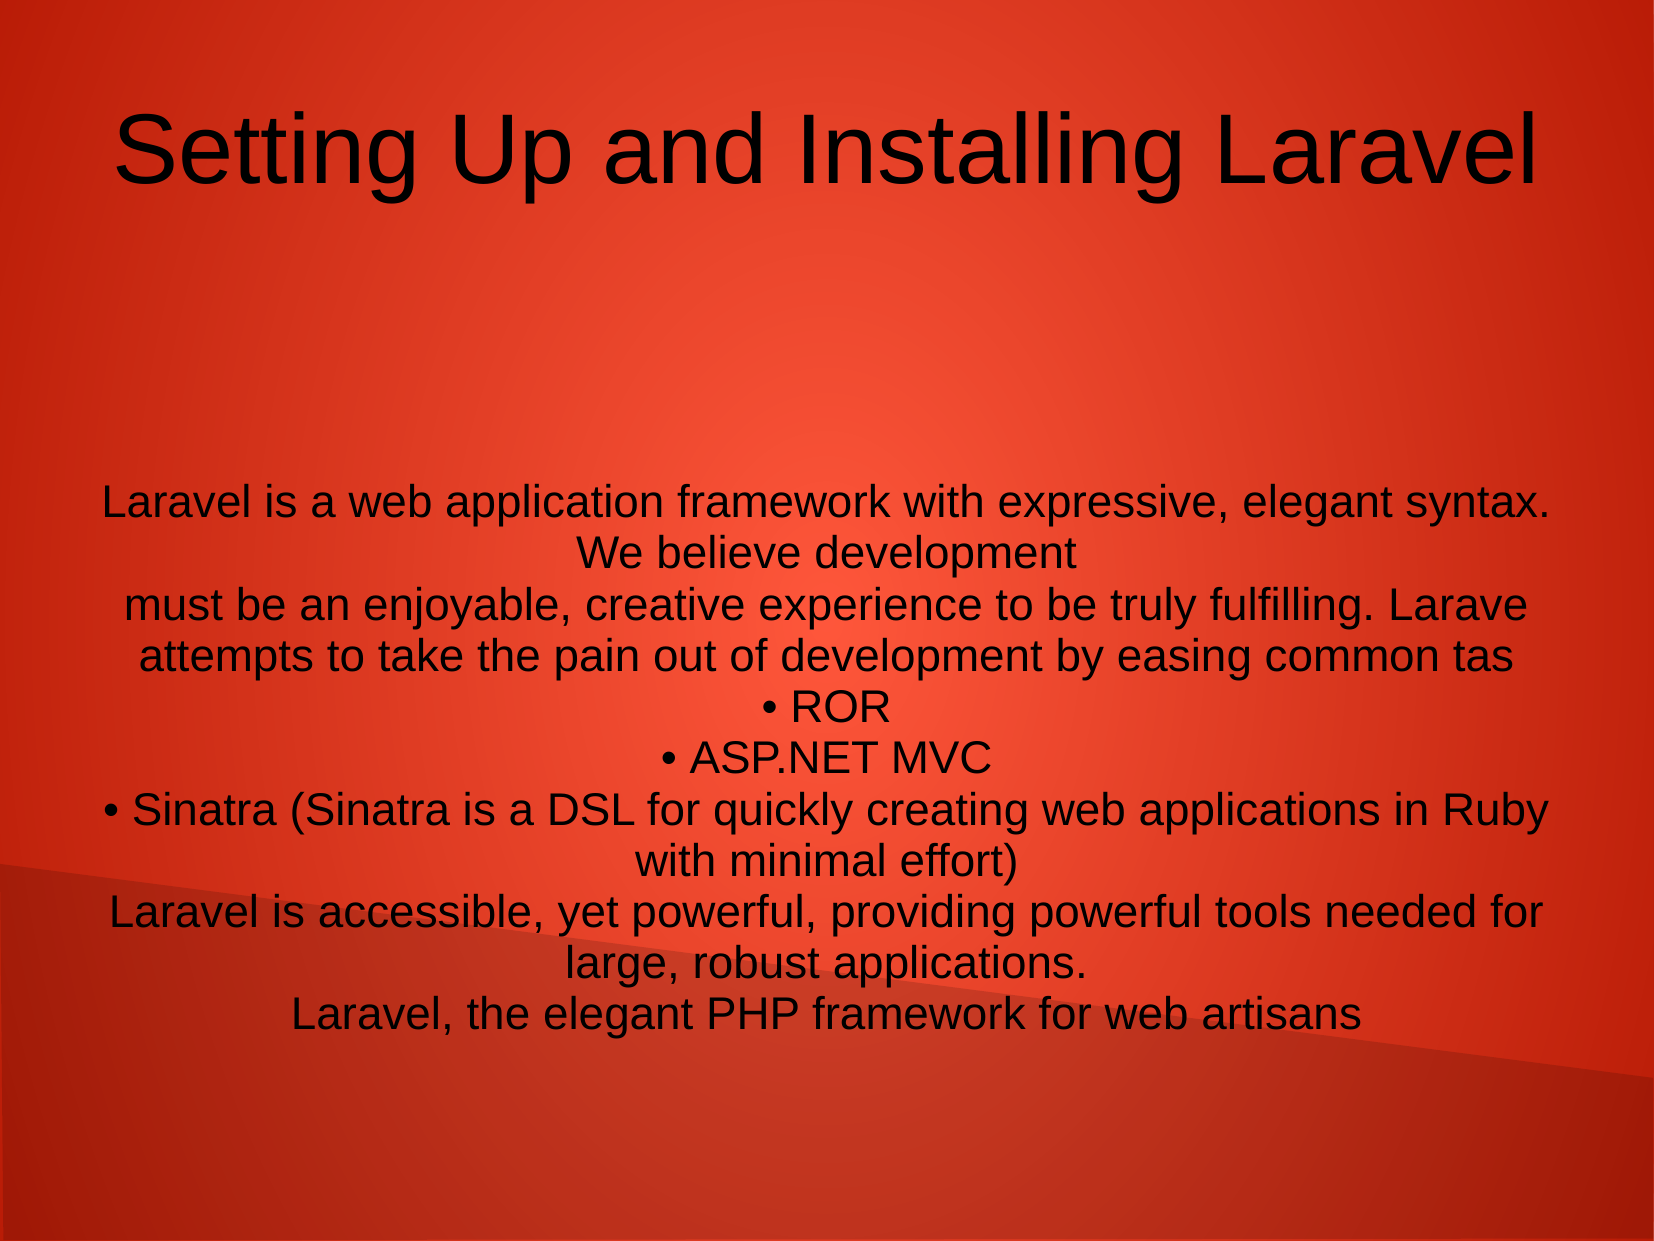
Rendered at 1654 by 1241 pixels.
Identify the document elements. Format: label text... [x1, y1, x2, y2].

subtitle Laravel is a web application framework with expressive, elegant syntax. We believe development must be an enjoyable, creative experience to be truly fulfilling. Larave attempts to take the pain out of development by easing common tas • ROR • ASP.NET MVC • Sinatra (Sinatra is a DSL for quickly creating web applications in Ruby with minimal effort) Laravel is accessible, yet powerful, providing powerful tools needed for large, robust applications. Laravel, the elegant PHP framework for web artisans [82, 299, 1571, 1217]
title Setting Up and Installing Laravel [82, 47, 1571, 252]
